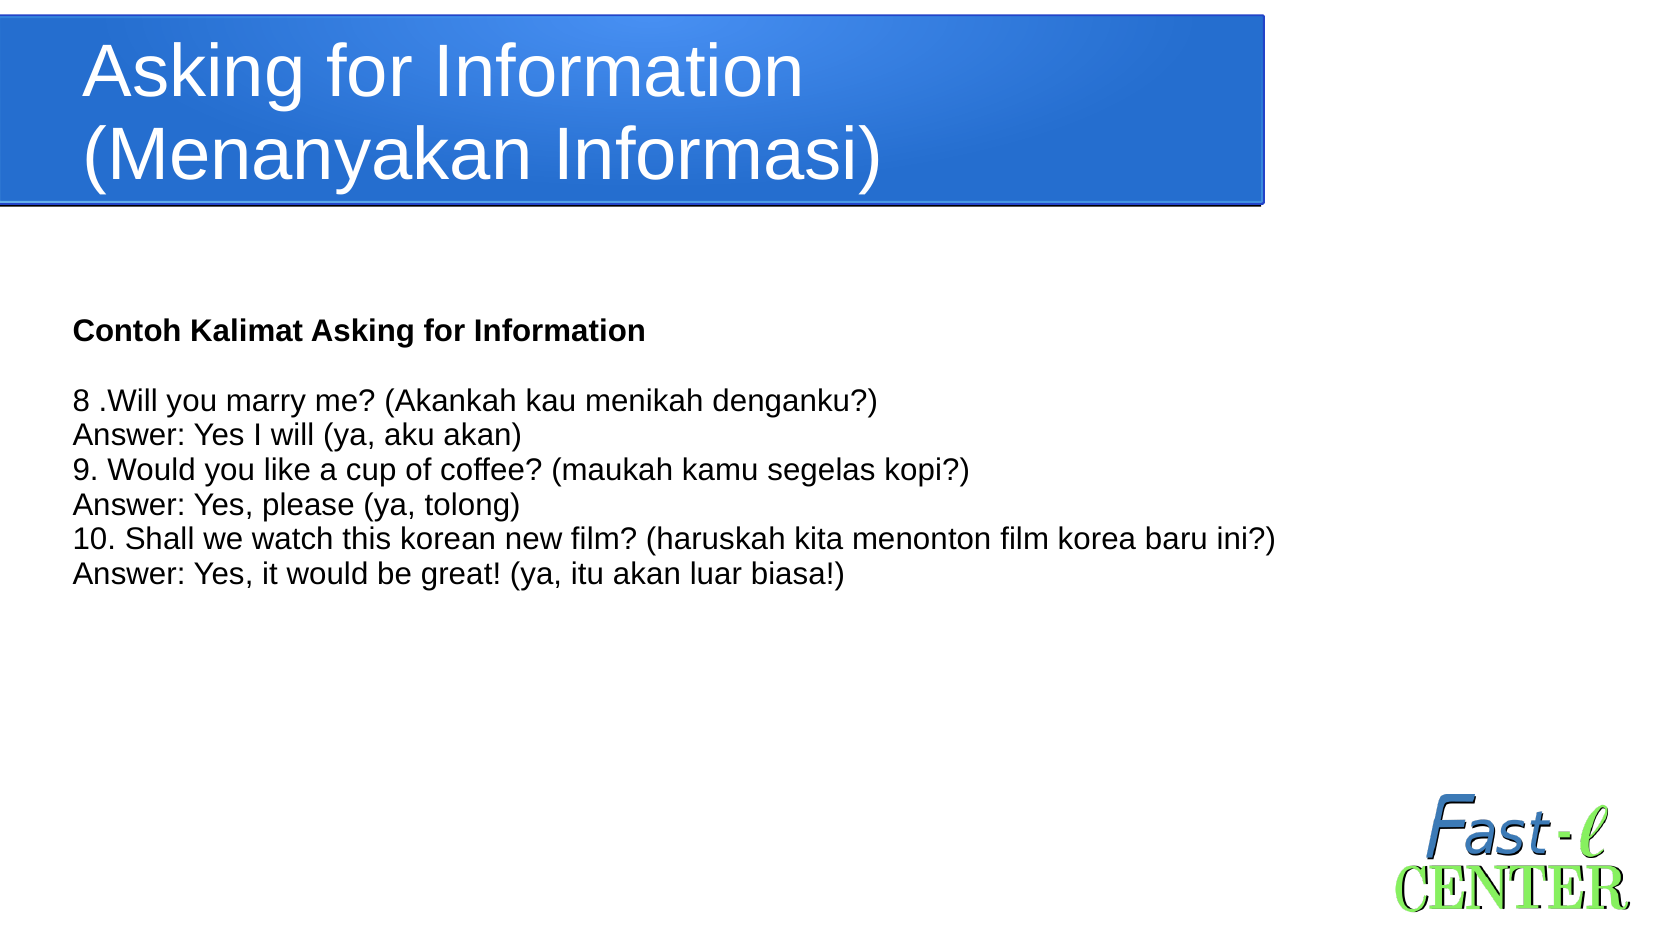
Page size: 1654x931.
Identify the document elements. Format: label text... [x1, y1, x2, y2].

text_box Contoh Kalimat Asking for Information 8 .Will you marry me? (Akankah kau menikah denganku?) Answer: Yes I will (ya, aku akan) 9. Would you like a cup of coffee? (maukah kamu segelas kopi?) Answer: Yes, please (ya, tolong) 10. Shall we watch this korean new film? (haruskah kita menonton film korea baru ini?) Answer: Yes, it would be great! (ya, itu akan luar biasa!) [57, 305, 1294, 599]
title Asking for Information (Menanyakan Informasi) [82, 29, 1235, 196]
picture [1395, 794, 1631, 916]
